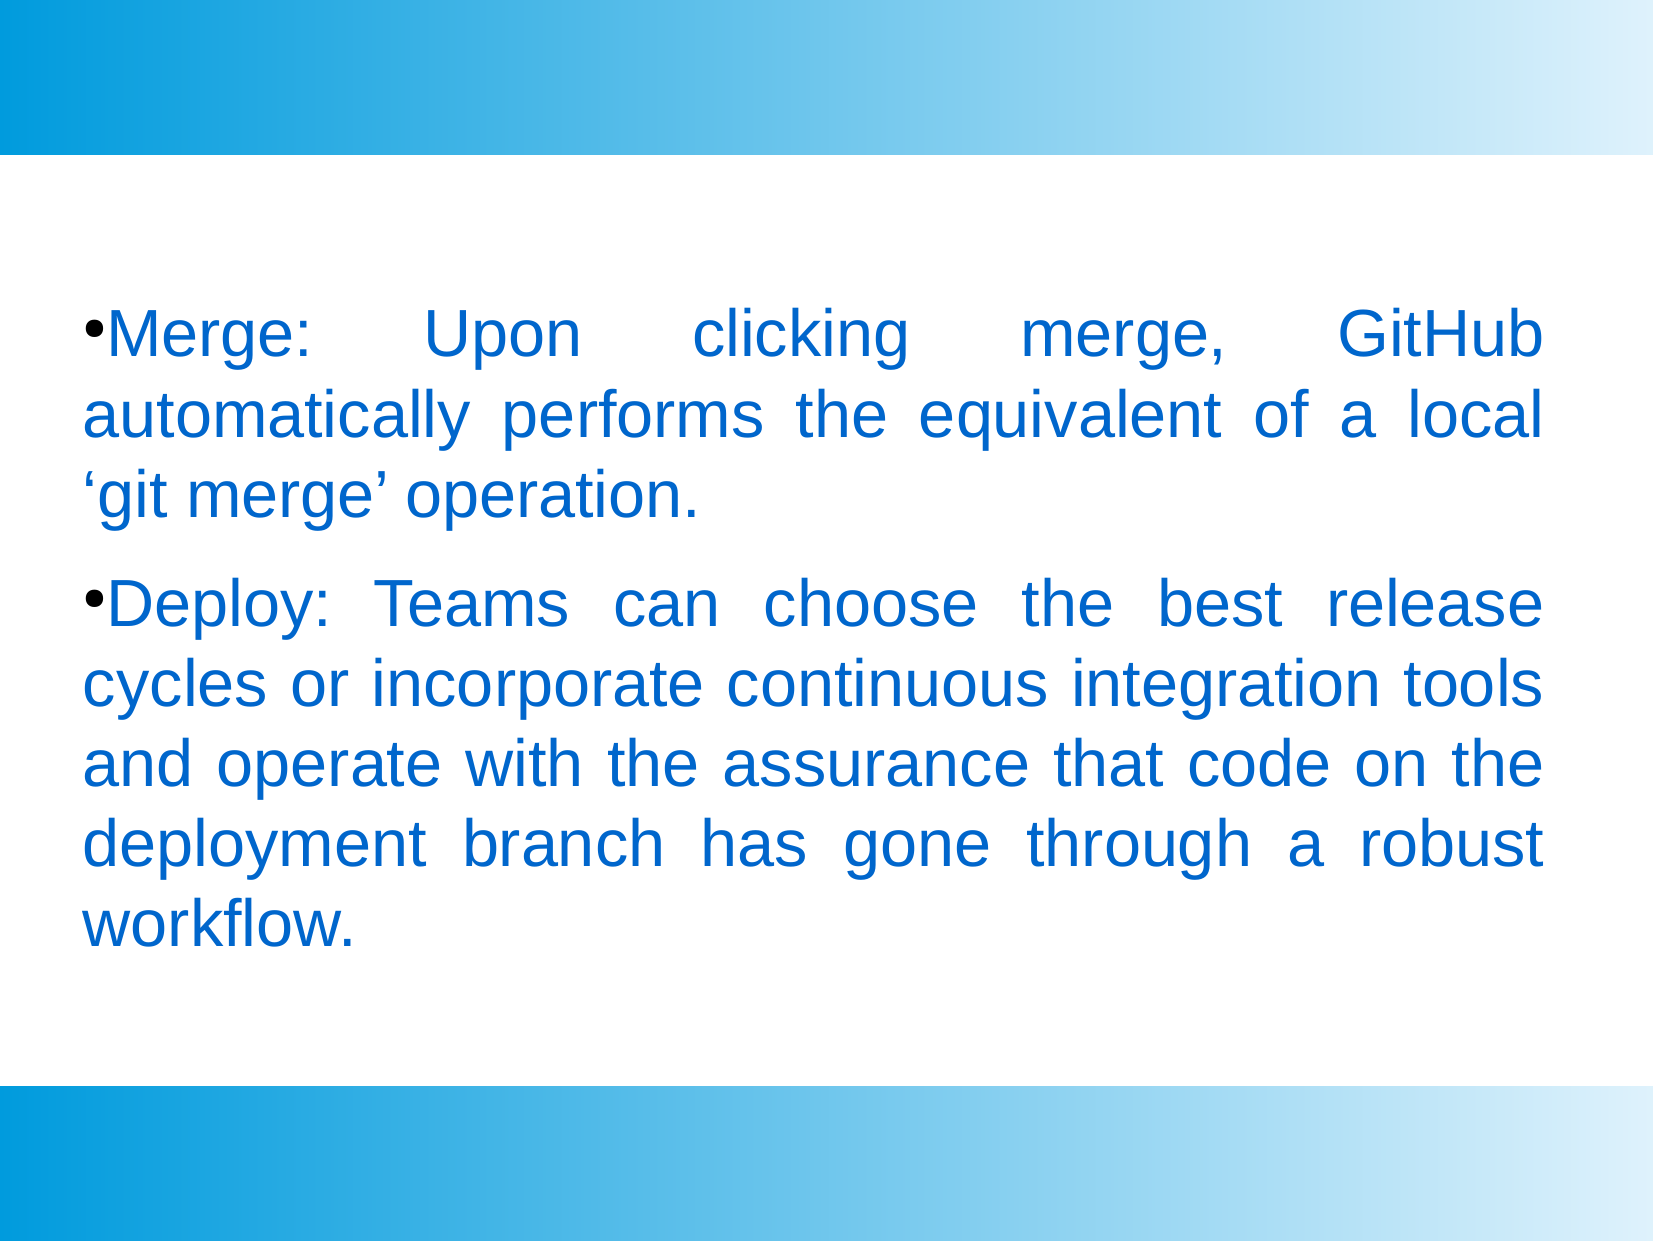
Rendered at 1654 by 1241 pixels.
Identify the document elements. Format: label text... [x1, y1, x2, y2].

list Merge: Upon clicking merge, GitHub automatically performs the equivalent of a local ‘git merge’ operation. Deploy: Teams can choose the best release cycles or incorporate continuous integration tools and operate with the assurance that code on the deployment branch has gone through a robust workflow. [82, 290, 1571, 1010]
